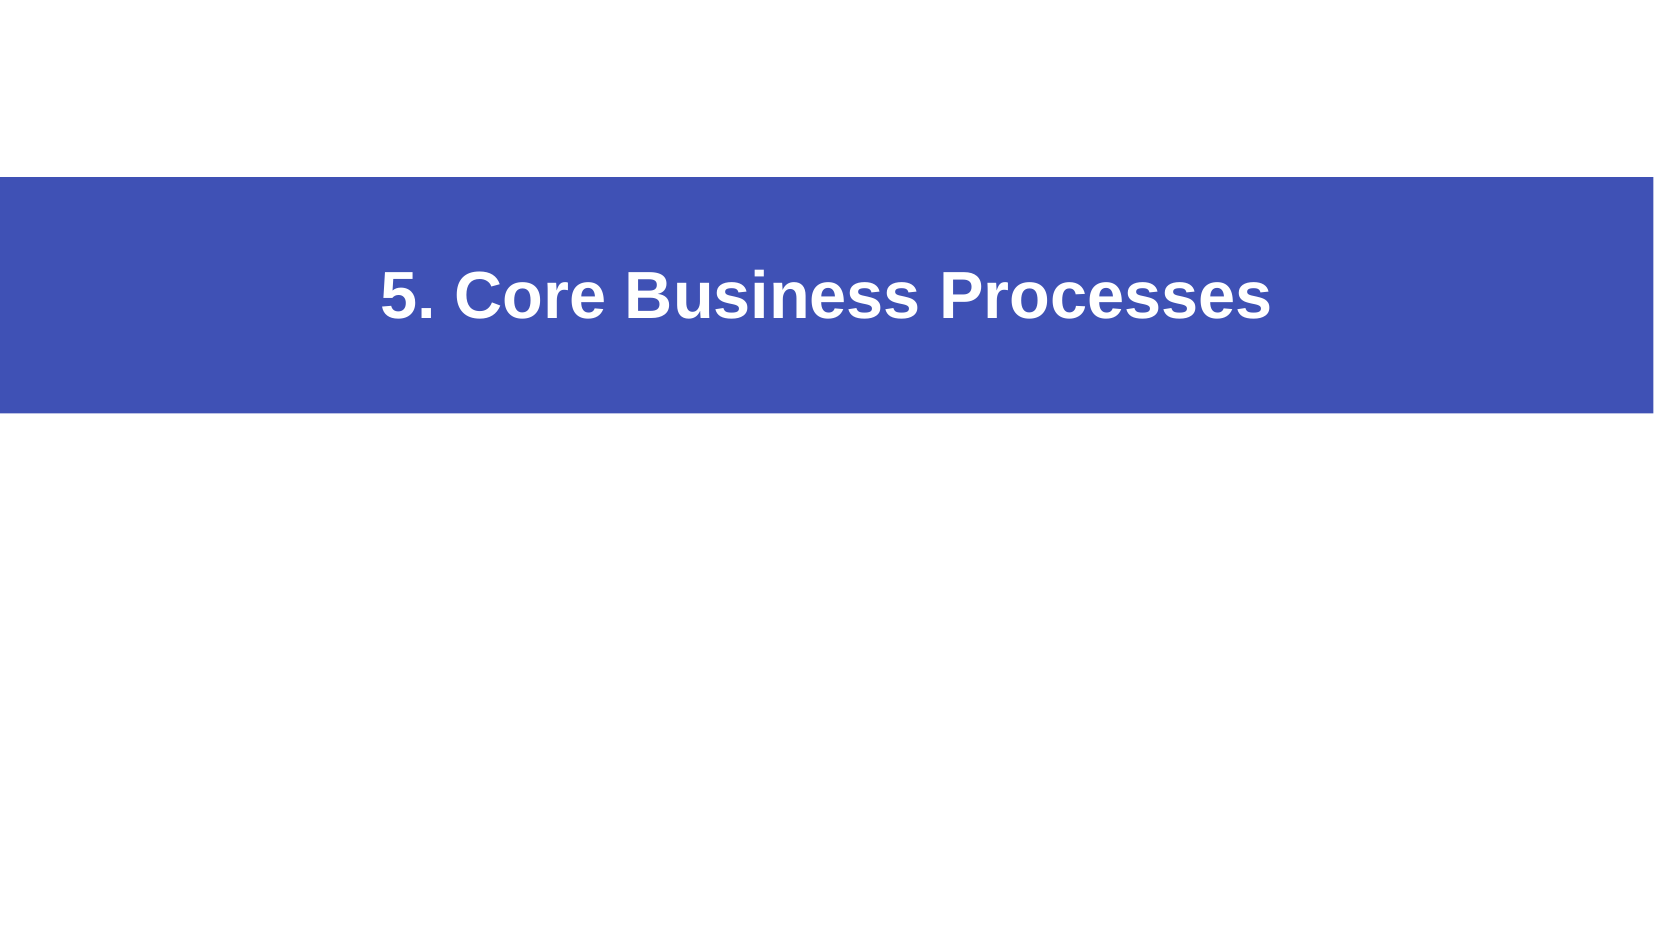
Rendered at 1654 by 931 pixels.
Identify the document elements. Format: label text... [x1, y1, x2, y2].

title 5. Core Business Processes [0, 177, 1654, 414]
